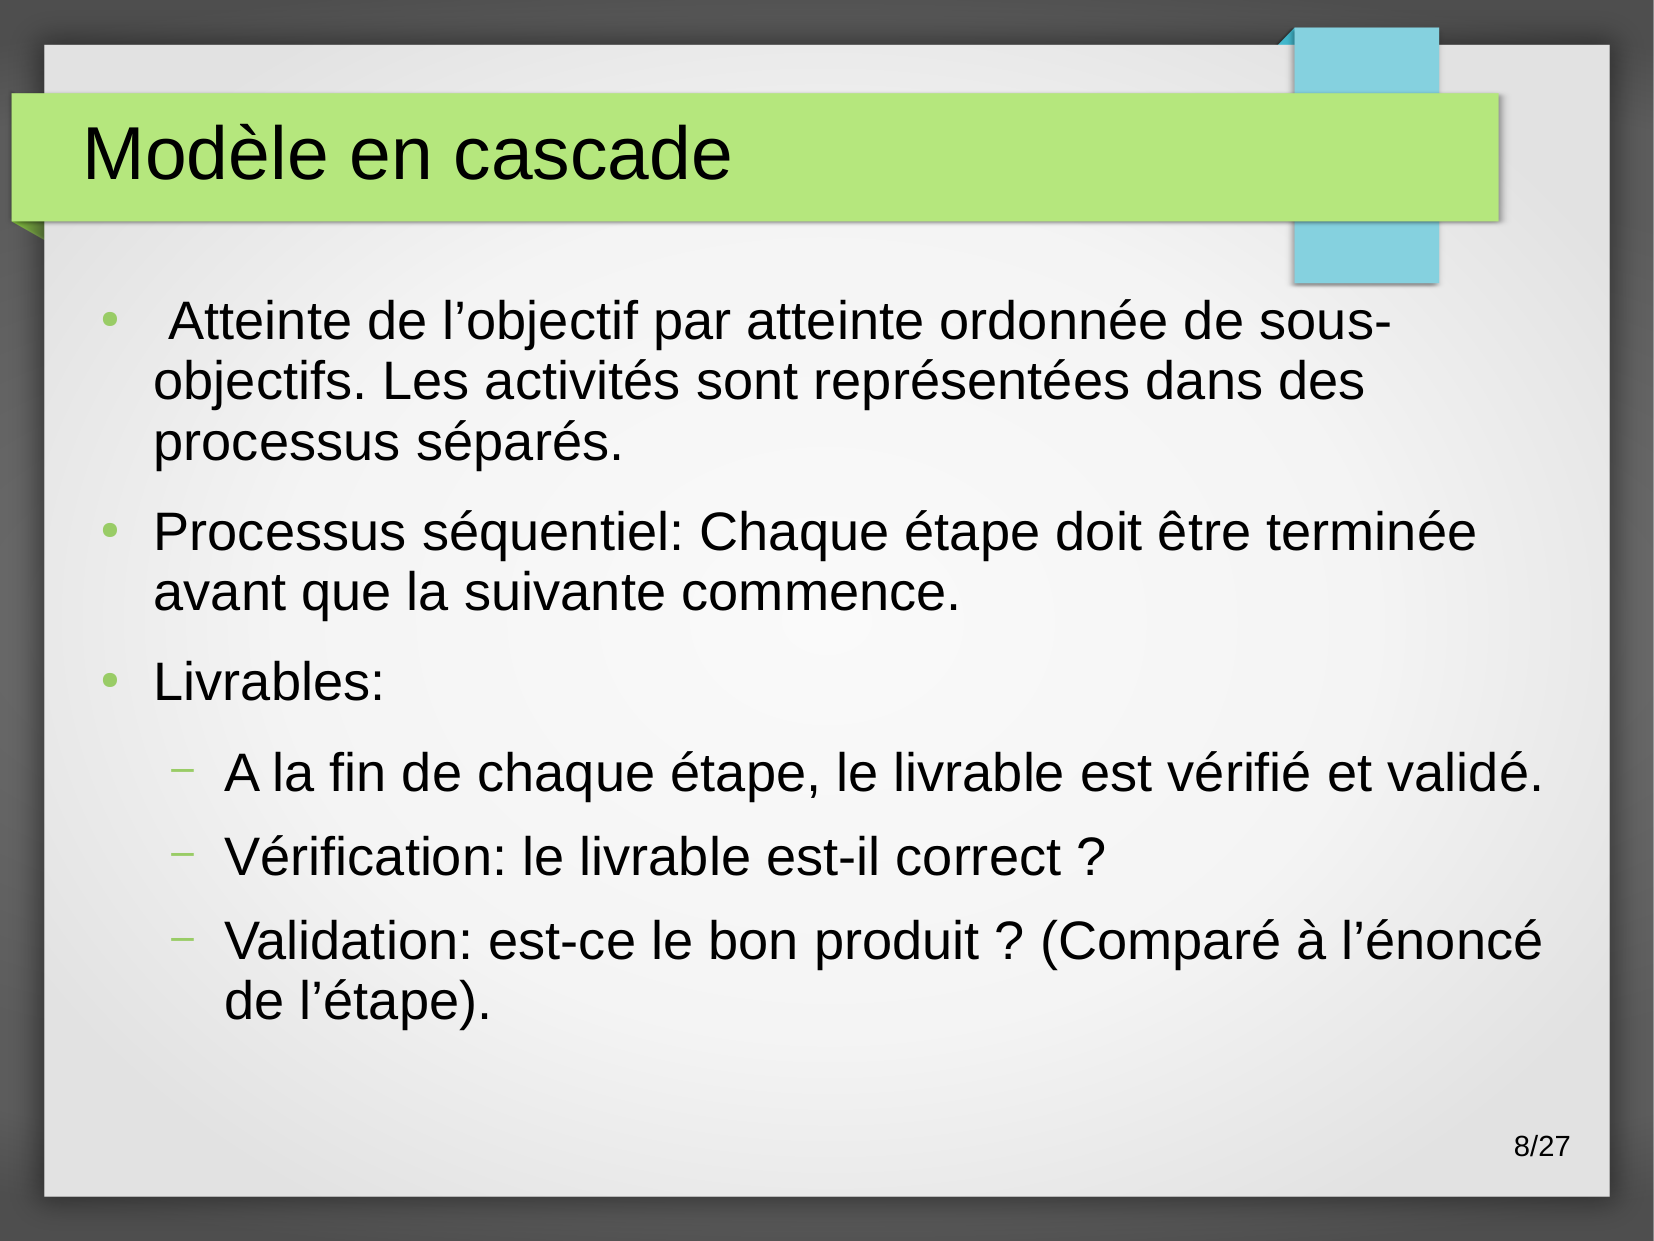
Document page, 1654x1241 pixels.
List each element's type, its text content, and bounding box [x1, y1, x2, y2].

title Modèle en cascade [82, 94, 1264, 213]
picture [0, 0, 1654, 1241]
list Atteinte de l’objectif par atteinte ordonnée de sous-objectifs. Les activités sont représentées dans des processus séparés. Processus séquentiel: Chaque étape doit être terminée avant que la suivante commence. Livrables: A la fin de chaque étape, le livrable est vérifié et validé. Vérification: le livrable est-il correct ? Validation: est-ce le bon produit ? (Comparé à l’énoncé de l’étape). [82, 290, 1571, 1193]
